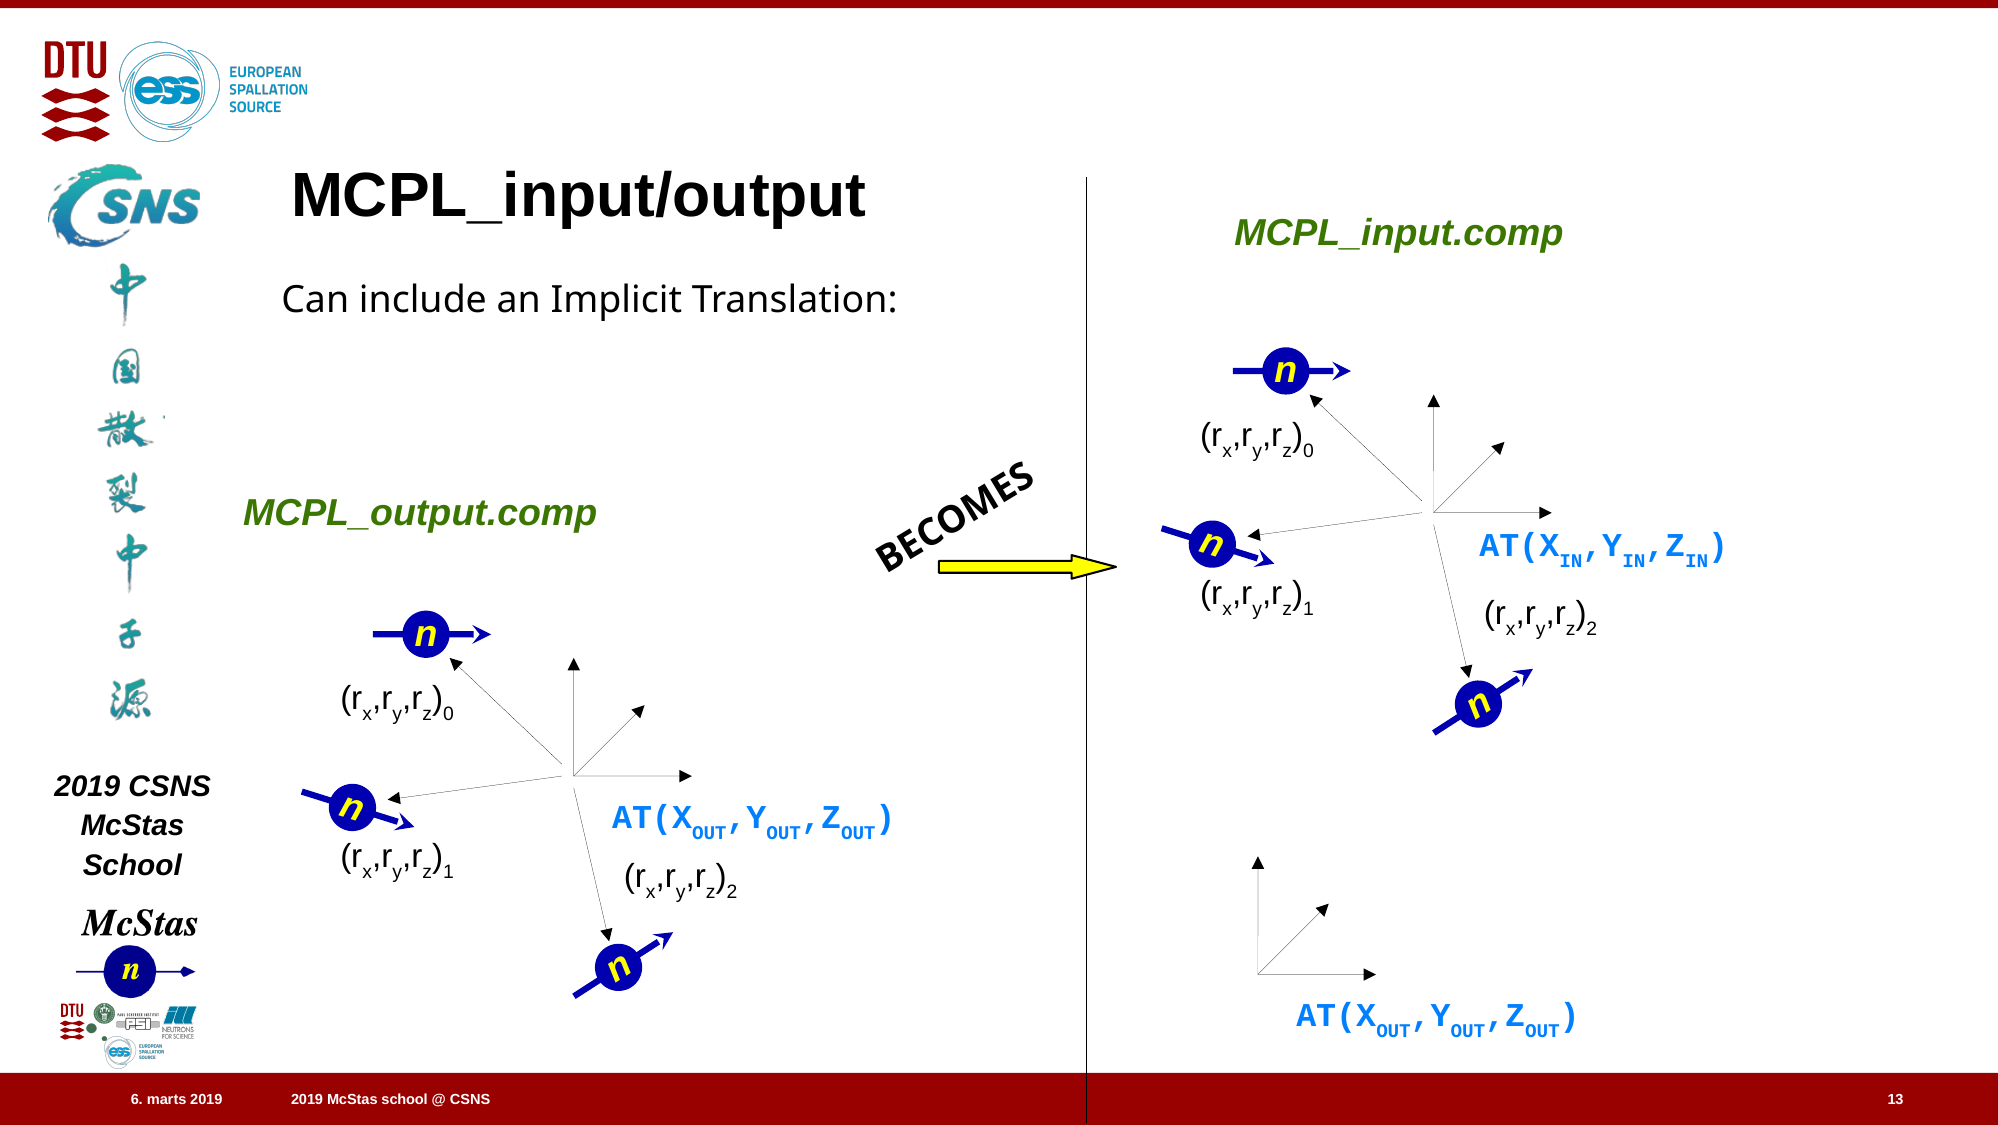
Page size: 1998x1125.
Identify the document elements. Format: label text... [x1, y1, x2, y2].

text_box n [1179, 504, 1248, 564]
slide_number <number> [1887, 1088, 1909, 1110]
text_box AT(XOUT,YOUT,ZOUT) [597, 787, 911, 851]
picture [59, 908, 213, 999]
text_box AT(XOUT,YOUT,ZOUT) [1281, 985, 1595, 1049]
title MCPL_input/output [291, 69, 1819, 230]
text_box BECOMES [842, 389, 1136, 600]
text_box (rx,ry,rz)2 [1468, 583, 1613, 647]
picture [116, 1013, 160, 1030]
text_box [938, 555, 1117, 579]
text_box (rx,ry,rz)0 [1185, 405, 1329, 469]
text_box AT(XIN,YIN,ZIN) [1464, 515, 1744, 579]
picture [48, 162, 209, 744]
text_box (rx,ry,rz)0 [325, 668, 469, 732]
text_box MCPL_output.comp [235, 480, 775, 540]
text_box MCPL_input.comp [1226, 200, 1766, 260]
picture [119, 41, 307, 142]
text_box n [578, 925, 655, 1005]
picture [86, 1003, 197, 1069]
text_box Can include an Implicit Translation: [266, 268, 922, 328]
text_box (rx,ry,rz)1 [1185, 563, 1329, 627]
text_box n [1438, 662, 1515, 741]
text_box n [1259, 337, 1313, 398]
text_box n [399, 601, 453, 661]
text_box n [319, 767, 388, 827]
text_box (rx,ry,rz)2 [609, 851, 753, 910]
text_box (rx,ry,rz)1 [325, 826, 469, 890]
